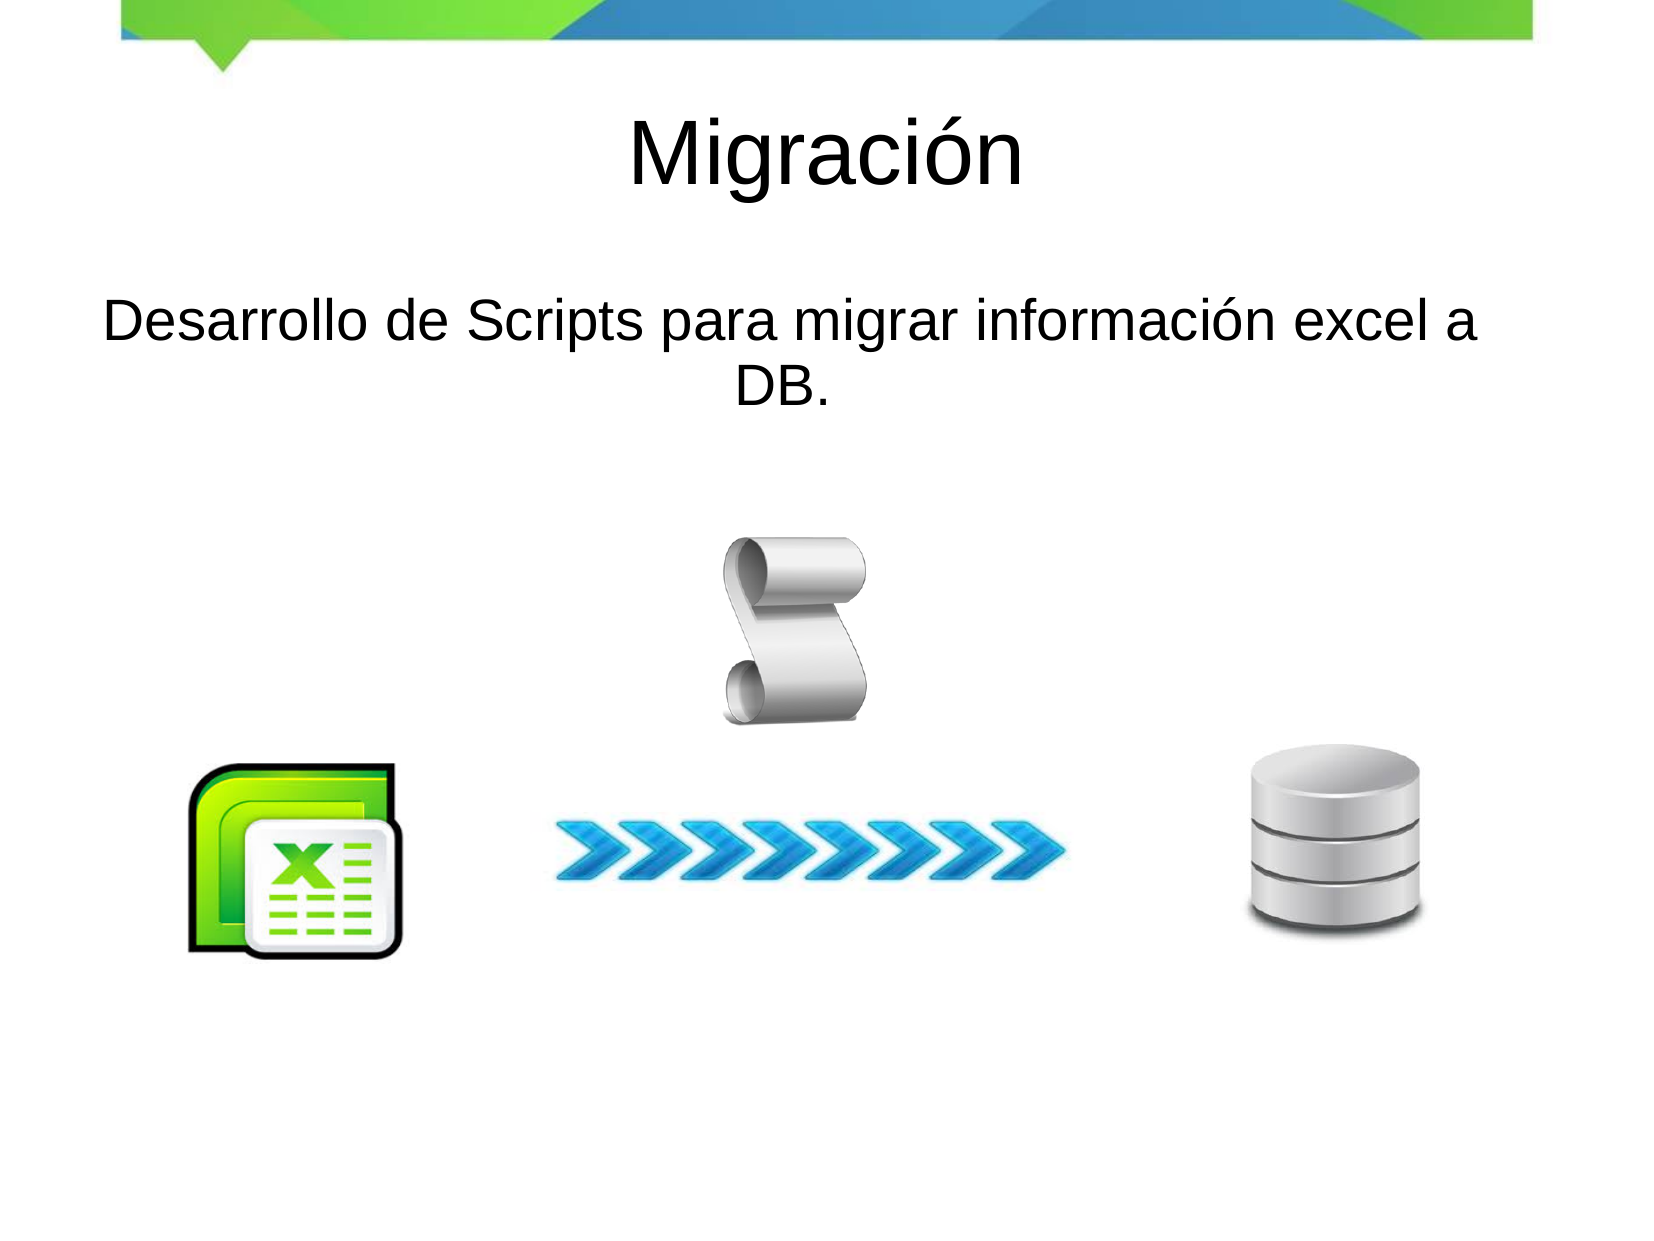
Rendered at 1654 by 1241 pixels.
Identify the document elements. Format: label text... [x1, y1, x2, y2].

picture [0, 0, 1654, 1241]
title Migración [82, 49, 1571, 257]
subtitle Desarrollo de Scripts para migrar información excel a DB. [47, 300, 1536, 406]
